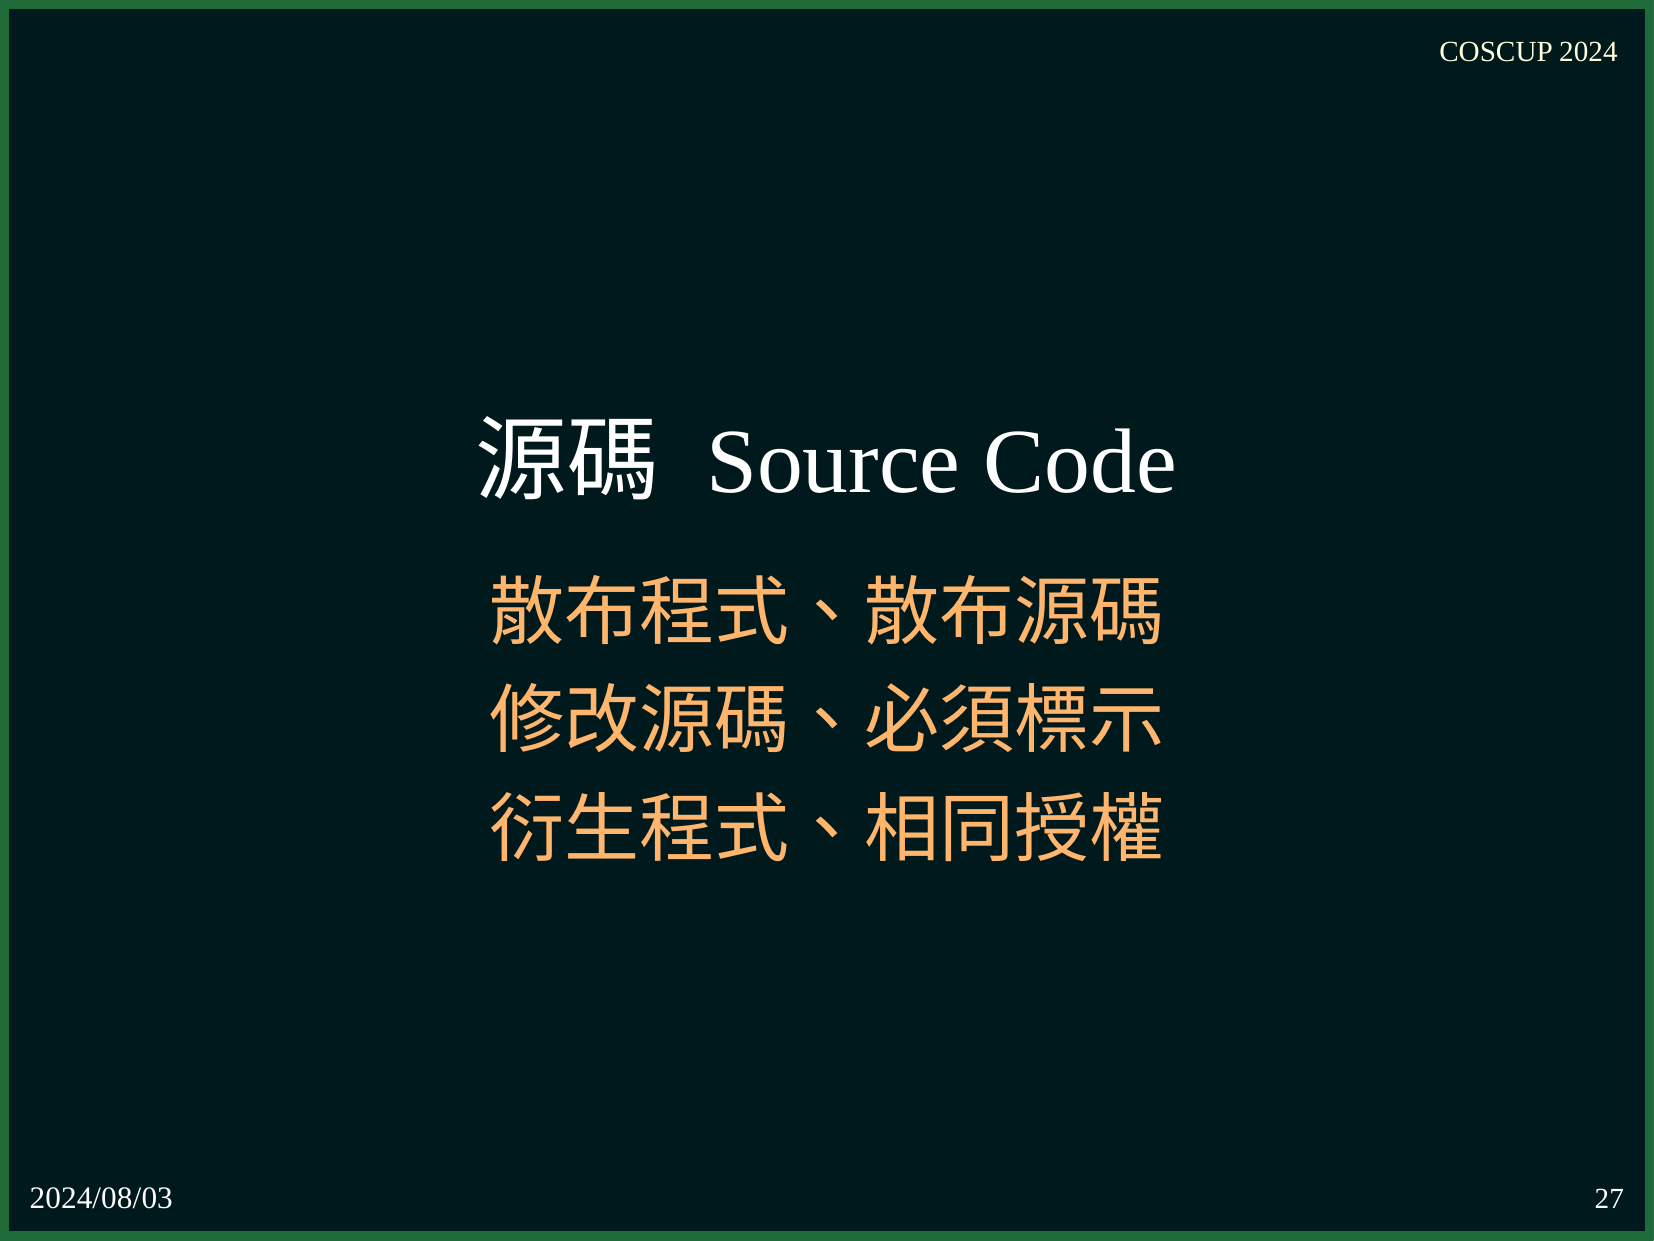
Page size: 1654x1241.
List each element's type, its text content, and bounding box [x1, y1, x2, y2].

title 源碼 Source Code 散布程式、散布源碼 修改源碼、必須標示 衍生程式、相同授權 [82, 289, 1571, 974]
